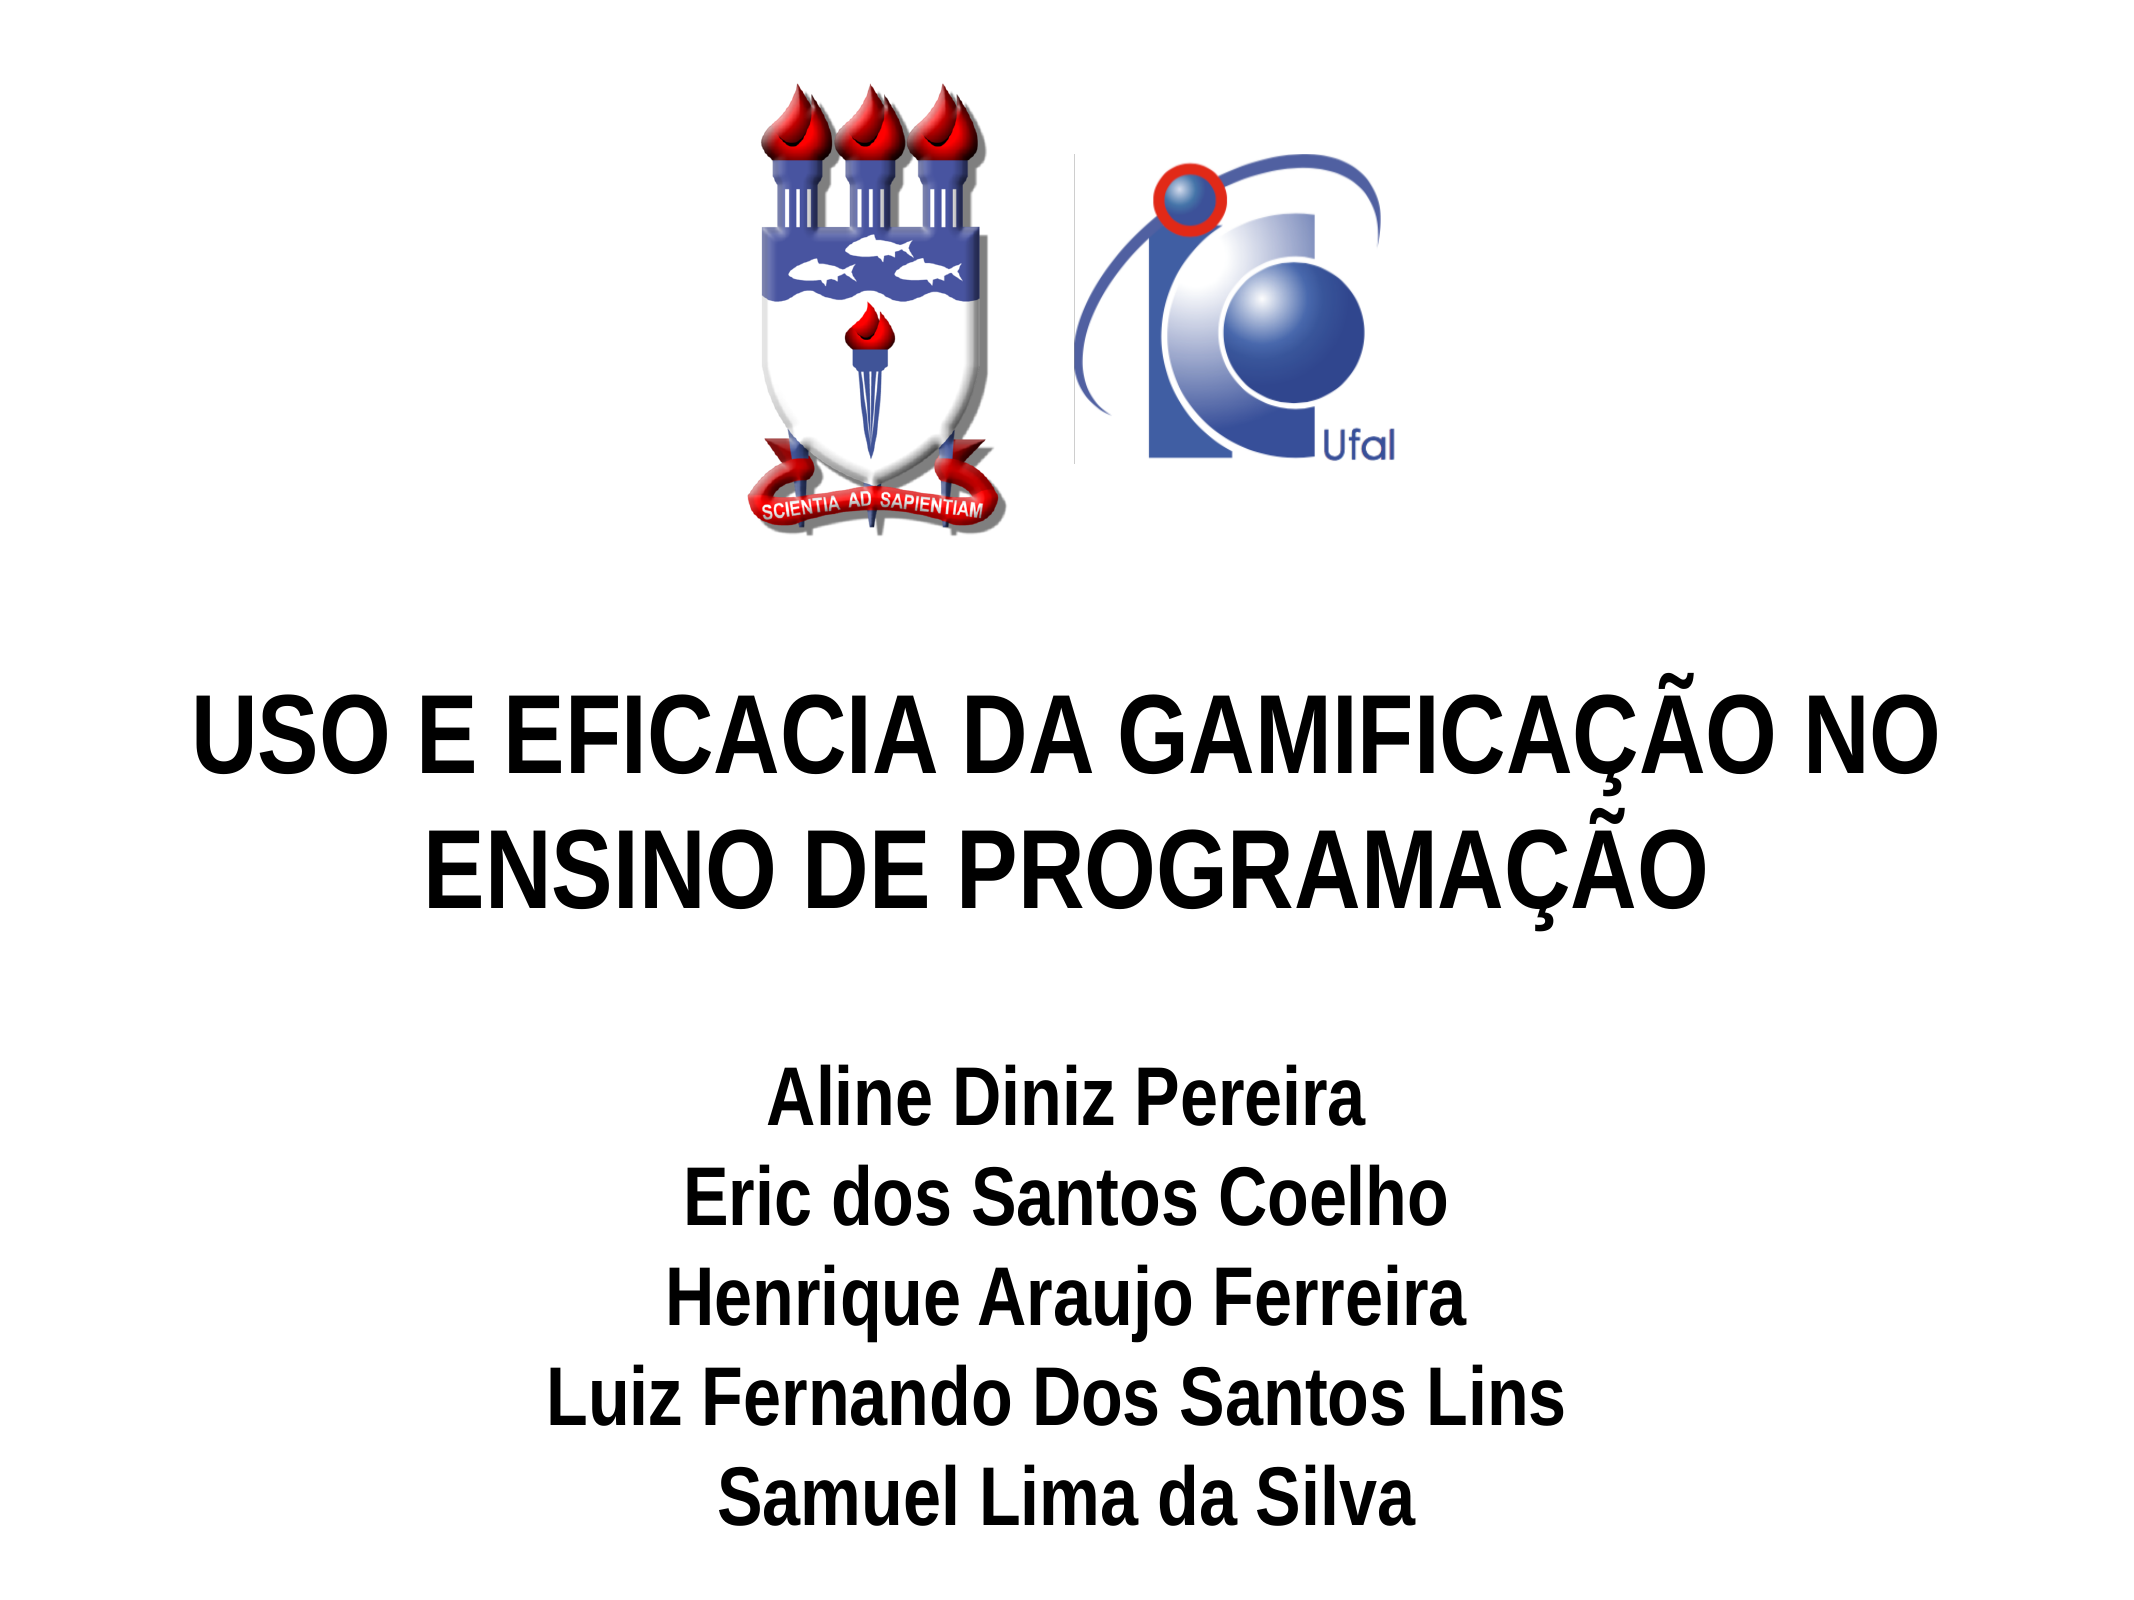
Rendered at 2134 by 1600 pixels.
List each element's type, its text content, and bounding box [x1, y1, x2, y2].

picture [1070, 154, 1397, 464]
text_box Aline Diniz Pereira Eric dos Santos Coelho Henrique Araujo Ferreira Luiz Fernando Dos Santos Lins Samuel Lima da Silva [20, 1031, 2114, 1554]
picture [736, 76, 1009, 543]
text_box USO E EFICACIA DA GAMIFICAÇÃO NO ENSINO DE PROGRAMAÇÃO [40, 650, 2093, 942]
